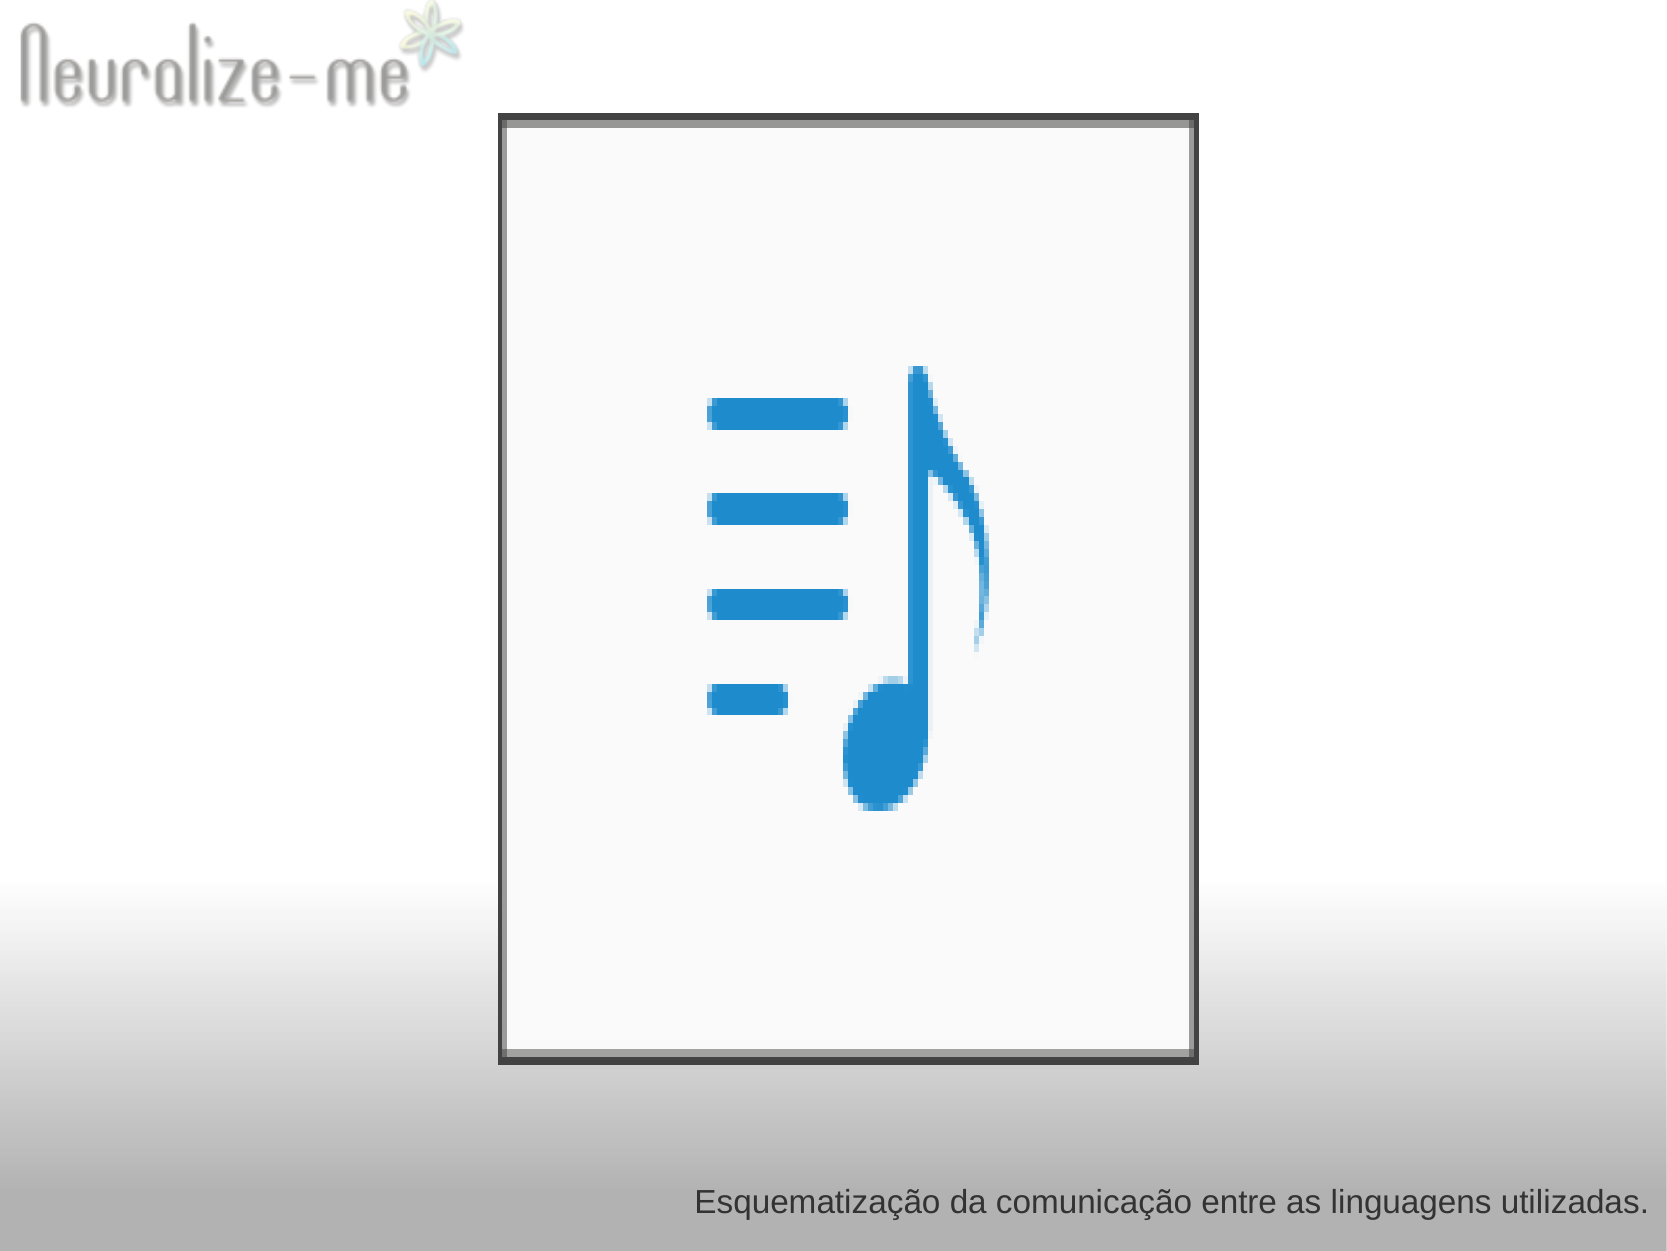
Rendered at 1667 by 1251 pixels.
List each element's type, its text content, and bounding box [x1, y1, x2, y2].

picture [0, 0, 1667, 1251]
text_box [496, 112, 1201, 1066]
text_box Esquematização da comunicação entre as linguagens utilizadas. [0, 1183, 1651, 1222]
